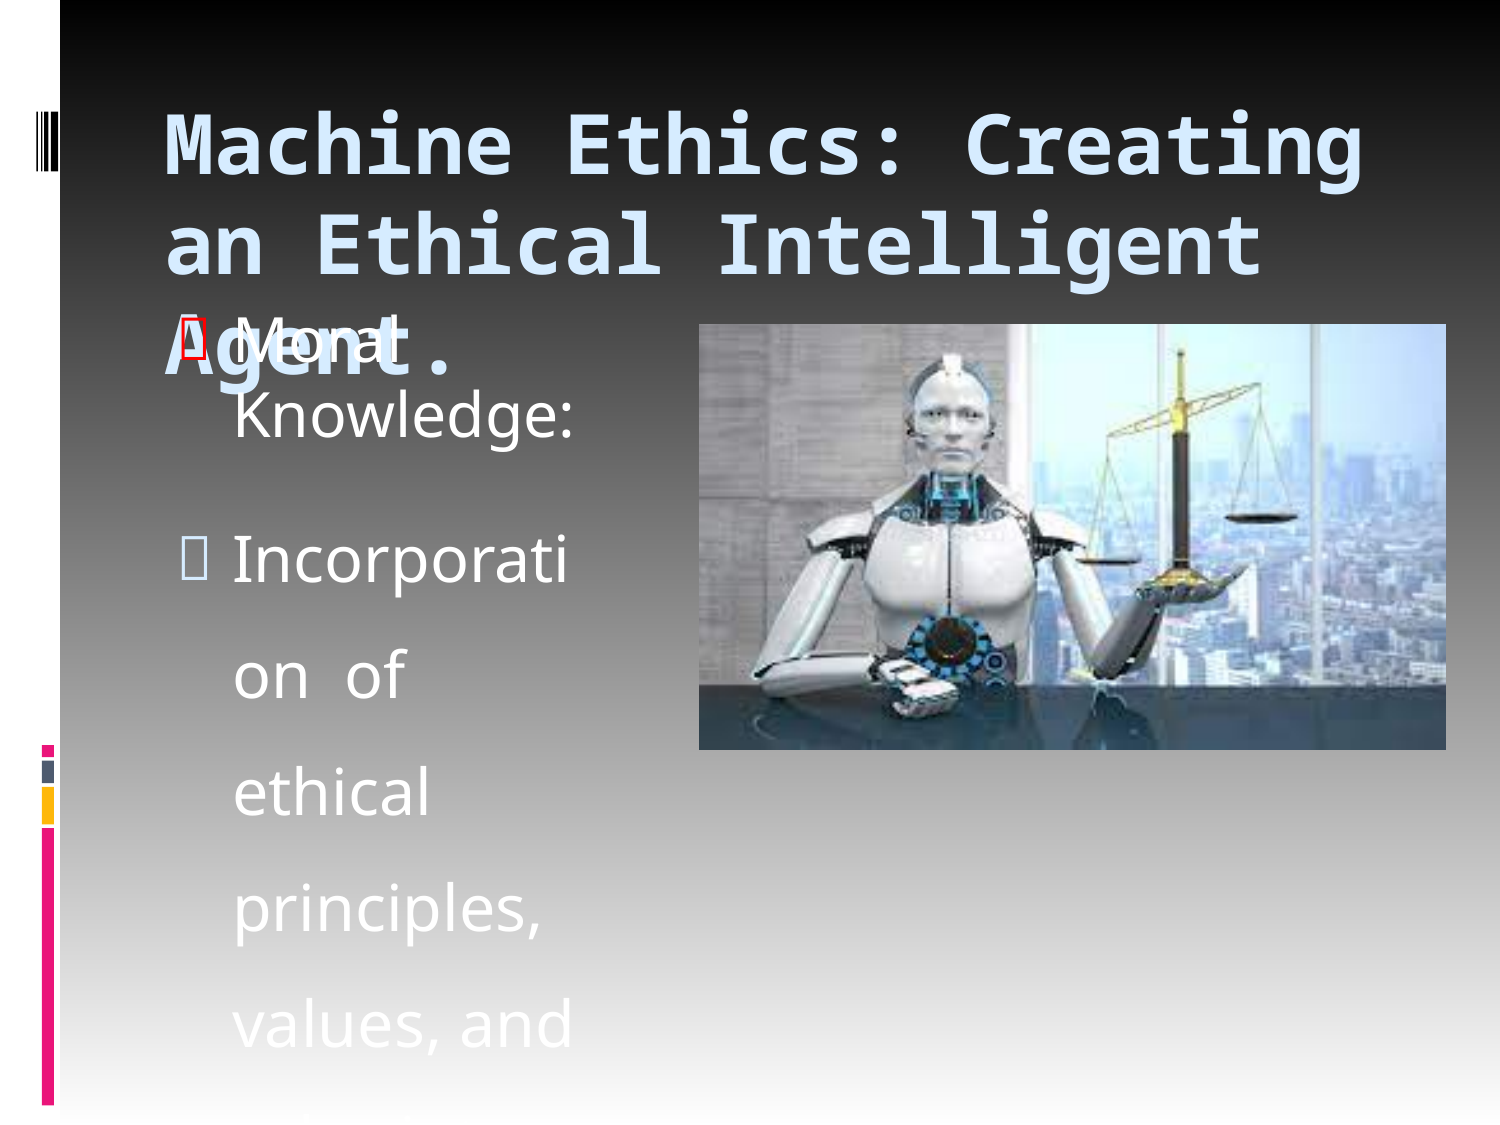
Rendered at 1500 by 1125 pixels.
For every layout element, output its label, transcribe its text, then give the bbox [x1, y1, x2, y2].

title Machine Ethics: Creating an Ethical Intelligent Agent. [150, 83, 1425, 234]
picture [699, 324, 1446, 750]
list Moral Knowledge: Incorporation of ethical principles, values, and rules into AI systems to guide their decision-making processes. [150, 292, 613, 913]
